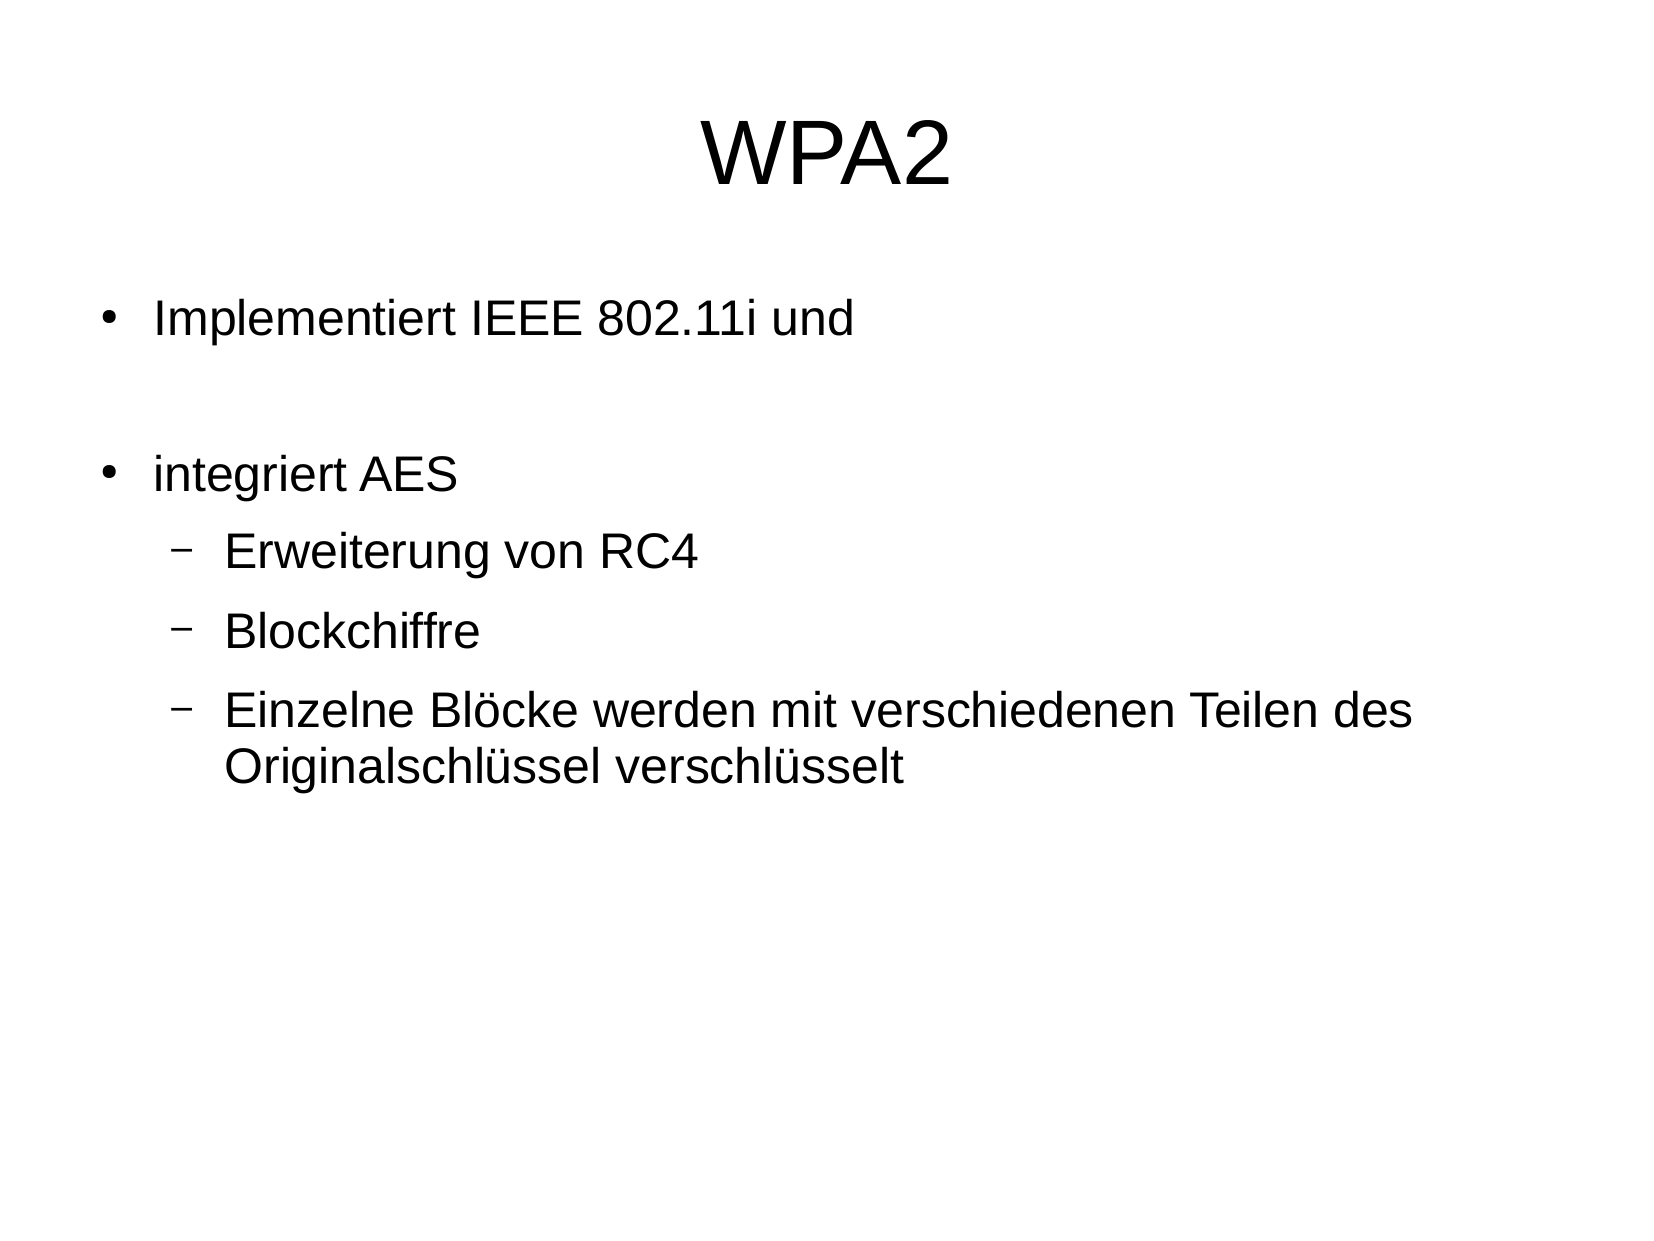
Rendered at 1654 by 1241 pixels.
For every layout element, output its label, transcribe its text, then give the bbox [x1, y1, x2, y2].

list Implementiert IEEE 802.11i und integriert AES Erweiterung von RC4 Blockchiffre Einzelne Blöcke werden mit verschiedenen Teilen des Originalschlüssel verschlüsselt [82, 290, 1571, 1010]
title WPA2 [82, 49, 1571, 257]
